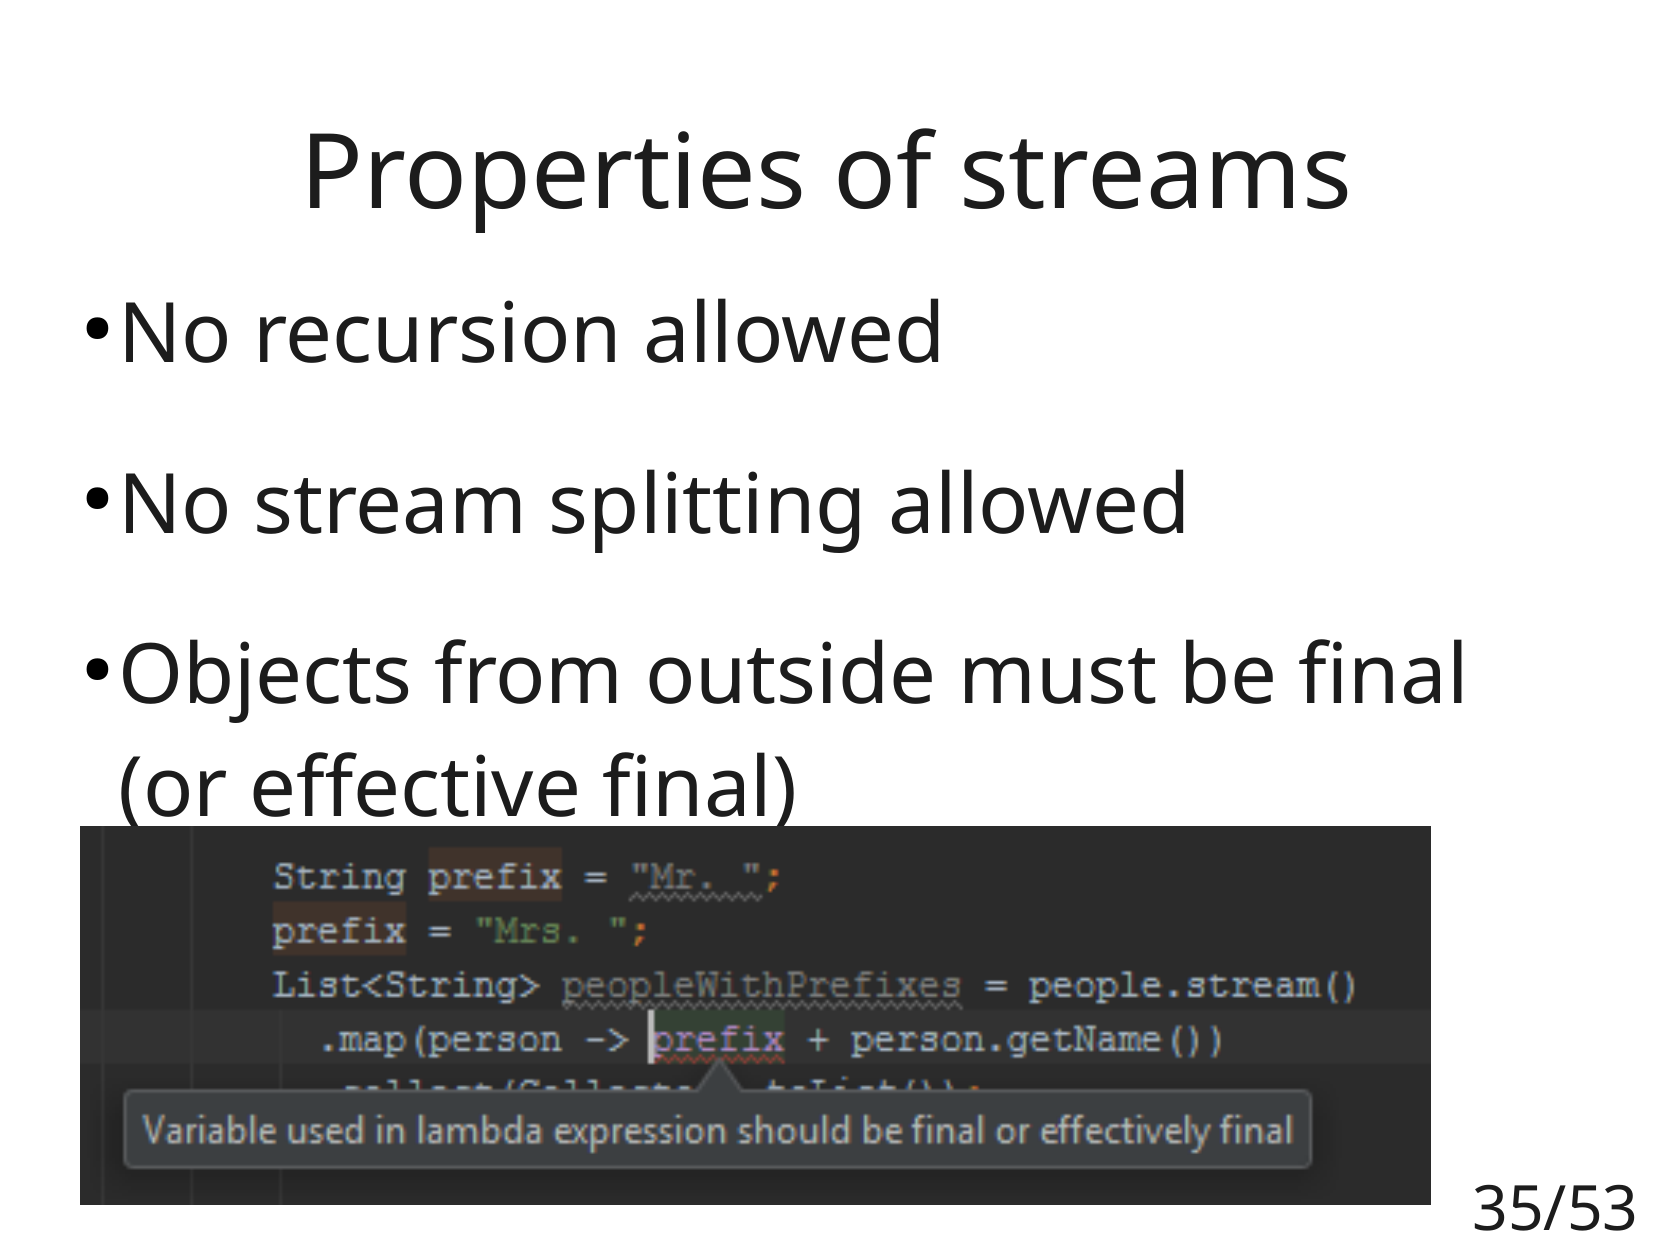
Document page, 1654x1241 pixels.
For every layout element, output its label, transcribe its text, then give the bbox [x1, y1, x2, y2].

text_box <numer>/53 [1071, 1155, 1654, 1241]
subtitle No recursion allowed No stream splitting allowed Objects from outside must be final (or effective final) [82, 257, 1571, 1142]
picture [80, 826, 1431, 1205]
title Properties of streams [82, 64, 1571, 257]
